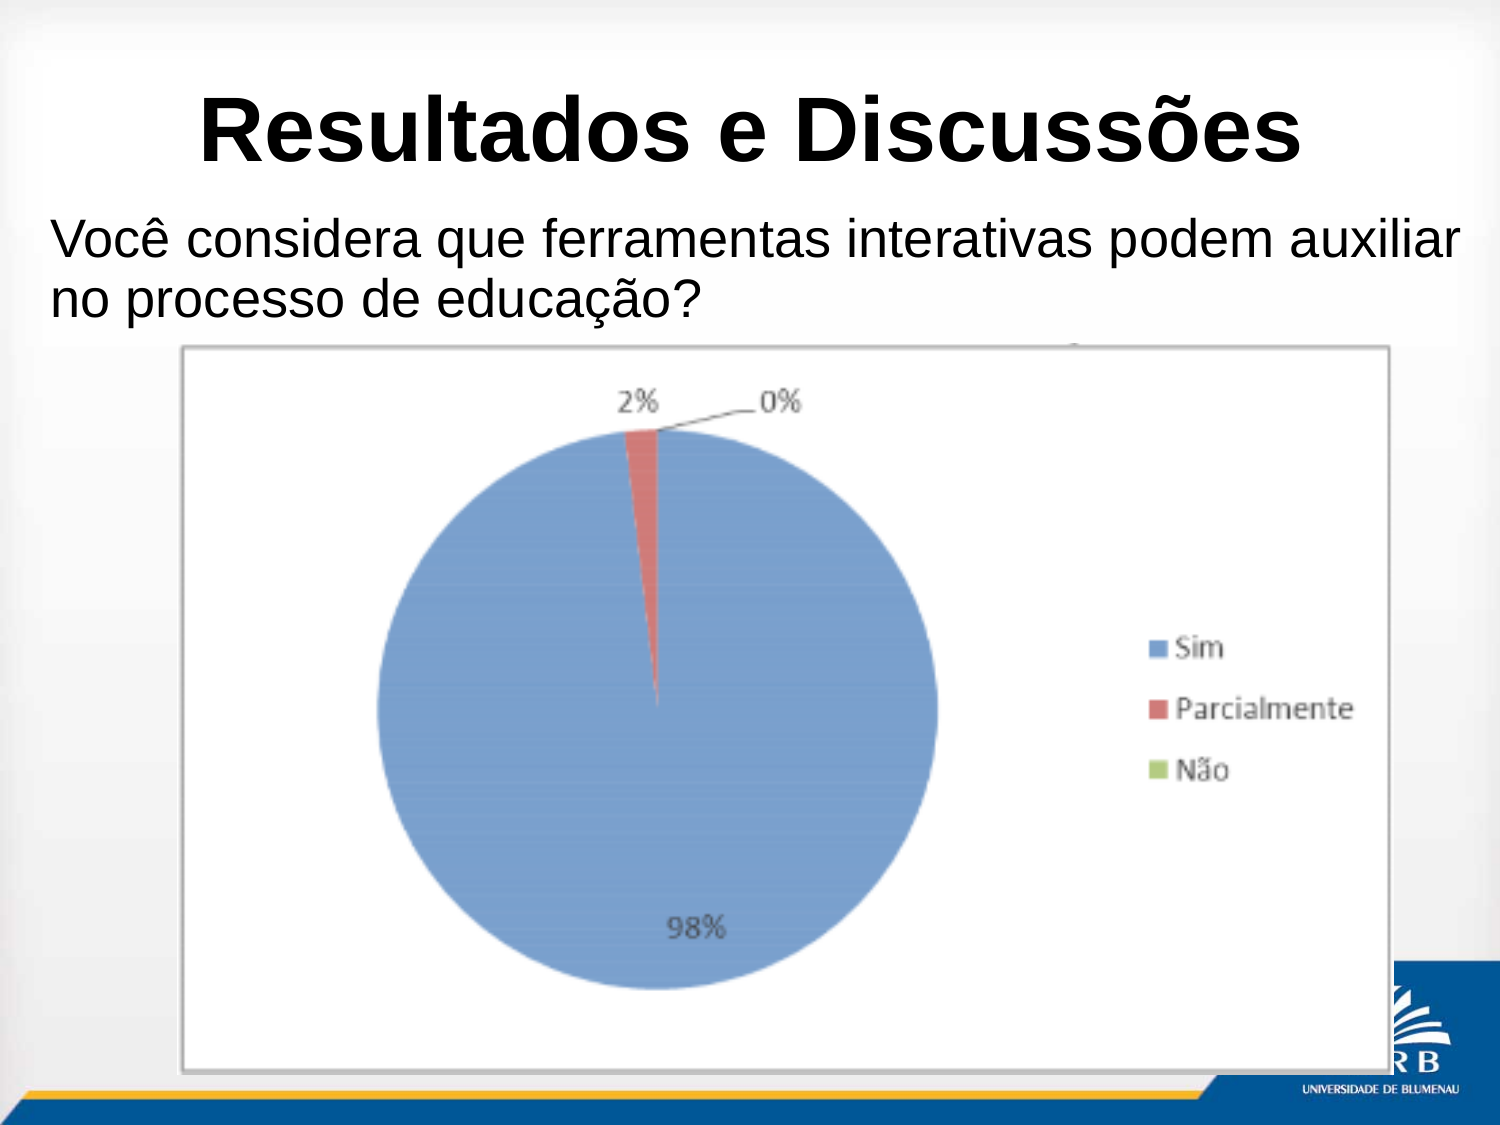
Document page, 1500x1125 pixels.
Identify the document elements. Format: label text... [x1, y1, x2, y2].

text_box Resultados e Discussões [76, 30, 1427, 200]
picture [0, 0, 1500, 1125]
text_box Você considera que ferramentas interativas podem auxiliar no processo de educação? [35, 200, 1489, 337]
